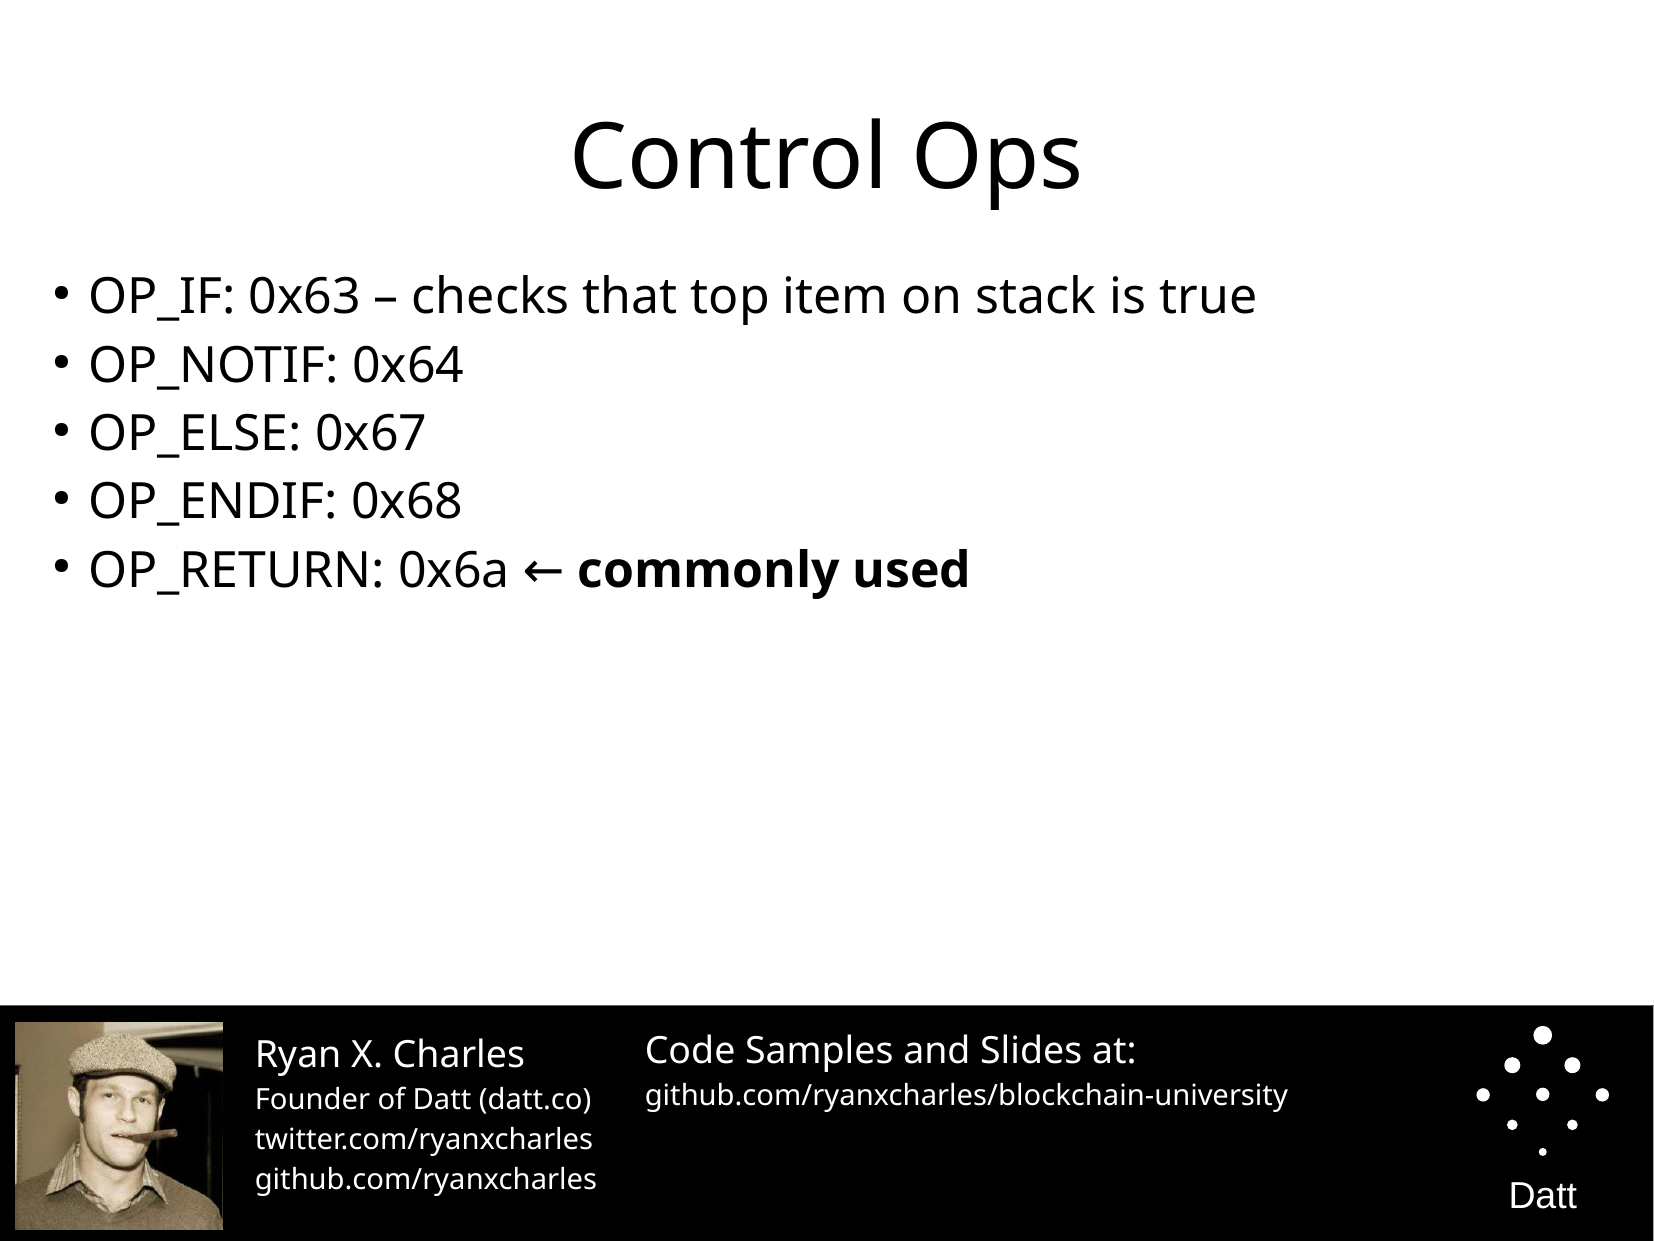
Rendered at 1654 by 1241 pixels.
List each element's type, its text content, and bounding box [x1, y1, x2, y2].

text_box Code Samples and Slides at: github.com/ryanxcharles/blockchain-university [630, 1015, 1403, 1156]
picture [15, 1022, 223, 1231]
subtitle OP_IF: 0x63 – checks that top item on stack is true OP_NOTIF: 0x64 OP_ELSE: 0x67 OP_ENDIF: 0x68 OP_RETURN: 0x6a ← commonly used [52, 260, 1606, 961]
text_box Datt [1452, 1167, 1633, 1241]
picture [1475, 1023, 1611, 1159]
text_box [0, 1005, 1654, 1241]
text_box Ryan X. Charles Founder of Datt (datt.co) twitter.com/ryanxcharles github.com/ryanxcharles [240, 1020, 976, 1241]
title Control Ops [82, 49, 1571, 257]
